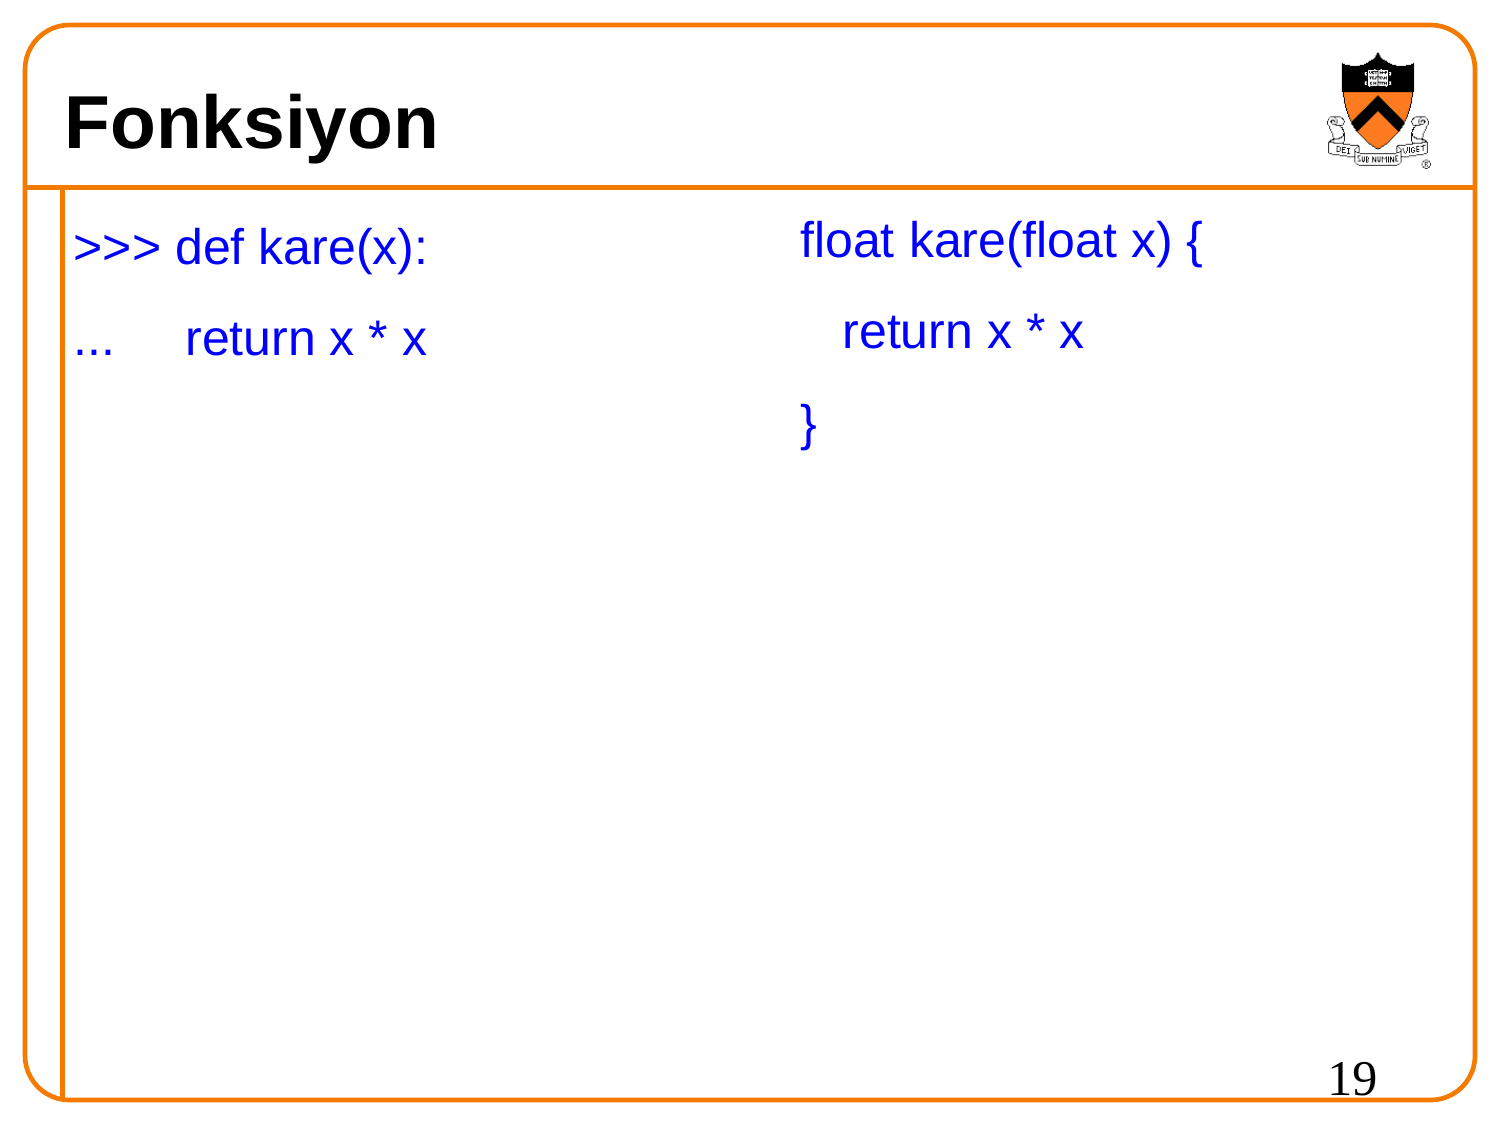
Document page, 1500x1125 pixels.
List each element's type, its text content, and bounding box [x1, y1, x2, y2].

list float kare(float x) { return x * x } [785, 200, 1463, 1101]
title Fonksiyon [50, 13, 1450, 225]
list >>> def kare(x): ... return x * x [59, 206, 737, 1107]
